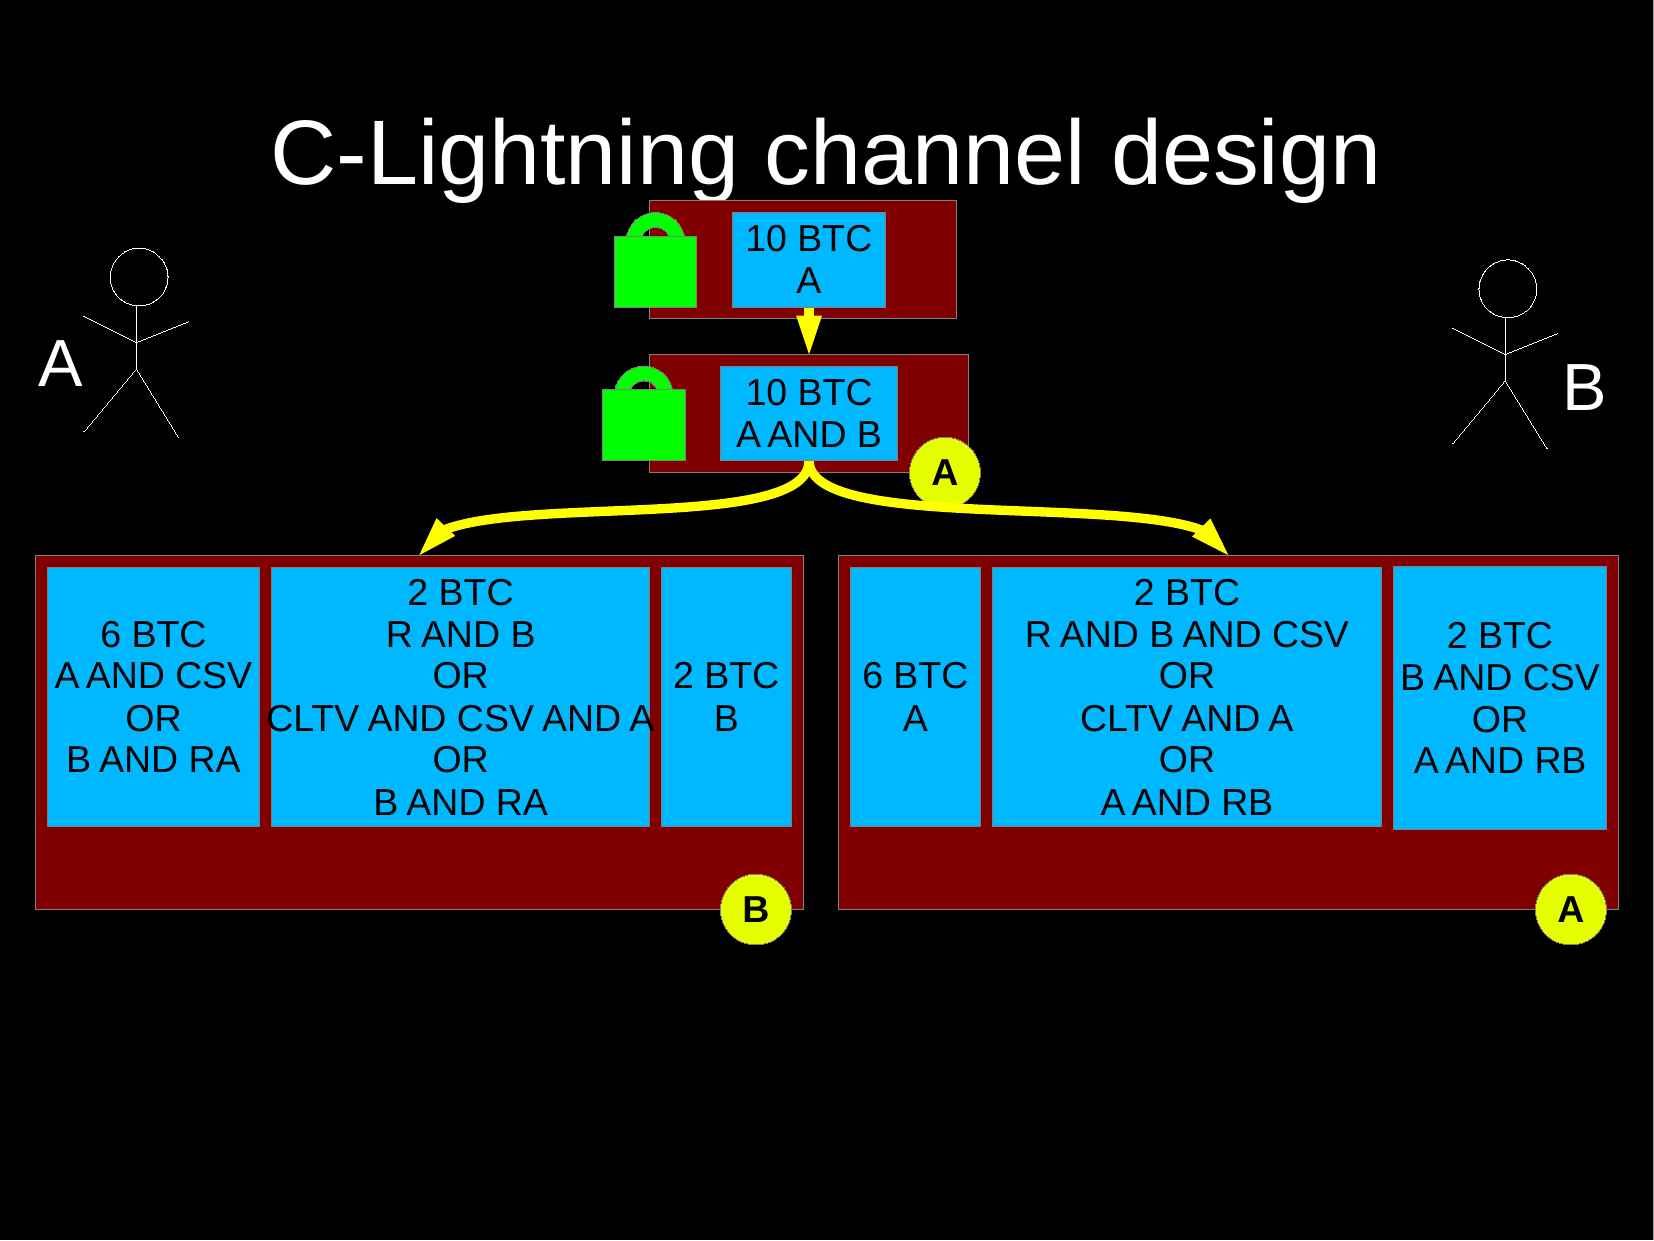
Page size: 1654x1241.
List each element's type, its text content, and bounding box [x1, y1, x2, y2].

text_box B [720, 874, 792, 945]
text_box 6 BTC A AND CSV OR B AND RA [47, 567, 260, 827]
text_box A [23, 318, 98, 409]
text_box [838, 555, 1619, 910]
text_box 2 BTC B [661, 567, 792, 827]
text_box [35, 555, 804, 910]
text_box [614, 200, 957, 319]
text_box 2 BTC R AND B AND CSV OR CLTV AND A OR A AND RB [992, 567, 1382, 827]
text_box [602, 354, 969, 473]
text_box A [1535, 874, 1607, 945]
text_box B [1547, 342, 1622, 432]
text_box 2 BTC R AND B OR CLTV AND CSV AND A OR B AND RA [271, 567, 650, 827]
text_box A [909, 437, 981, 503]
text_box 2 BTC B AND CSV OR A AND RB [1393, 566, 1607, 830]
text_box 6 BTC A [850, 567, 981, 827]
title C-Lightning channel design [82, 49, 1571, 257]
text_box 10 BTC A AND B [720, 366, 898, 461]
text_box 10 BTC A [732, 212, 886, 308]
